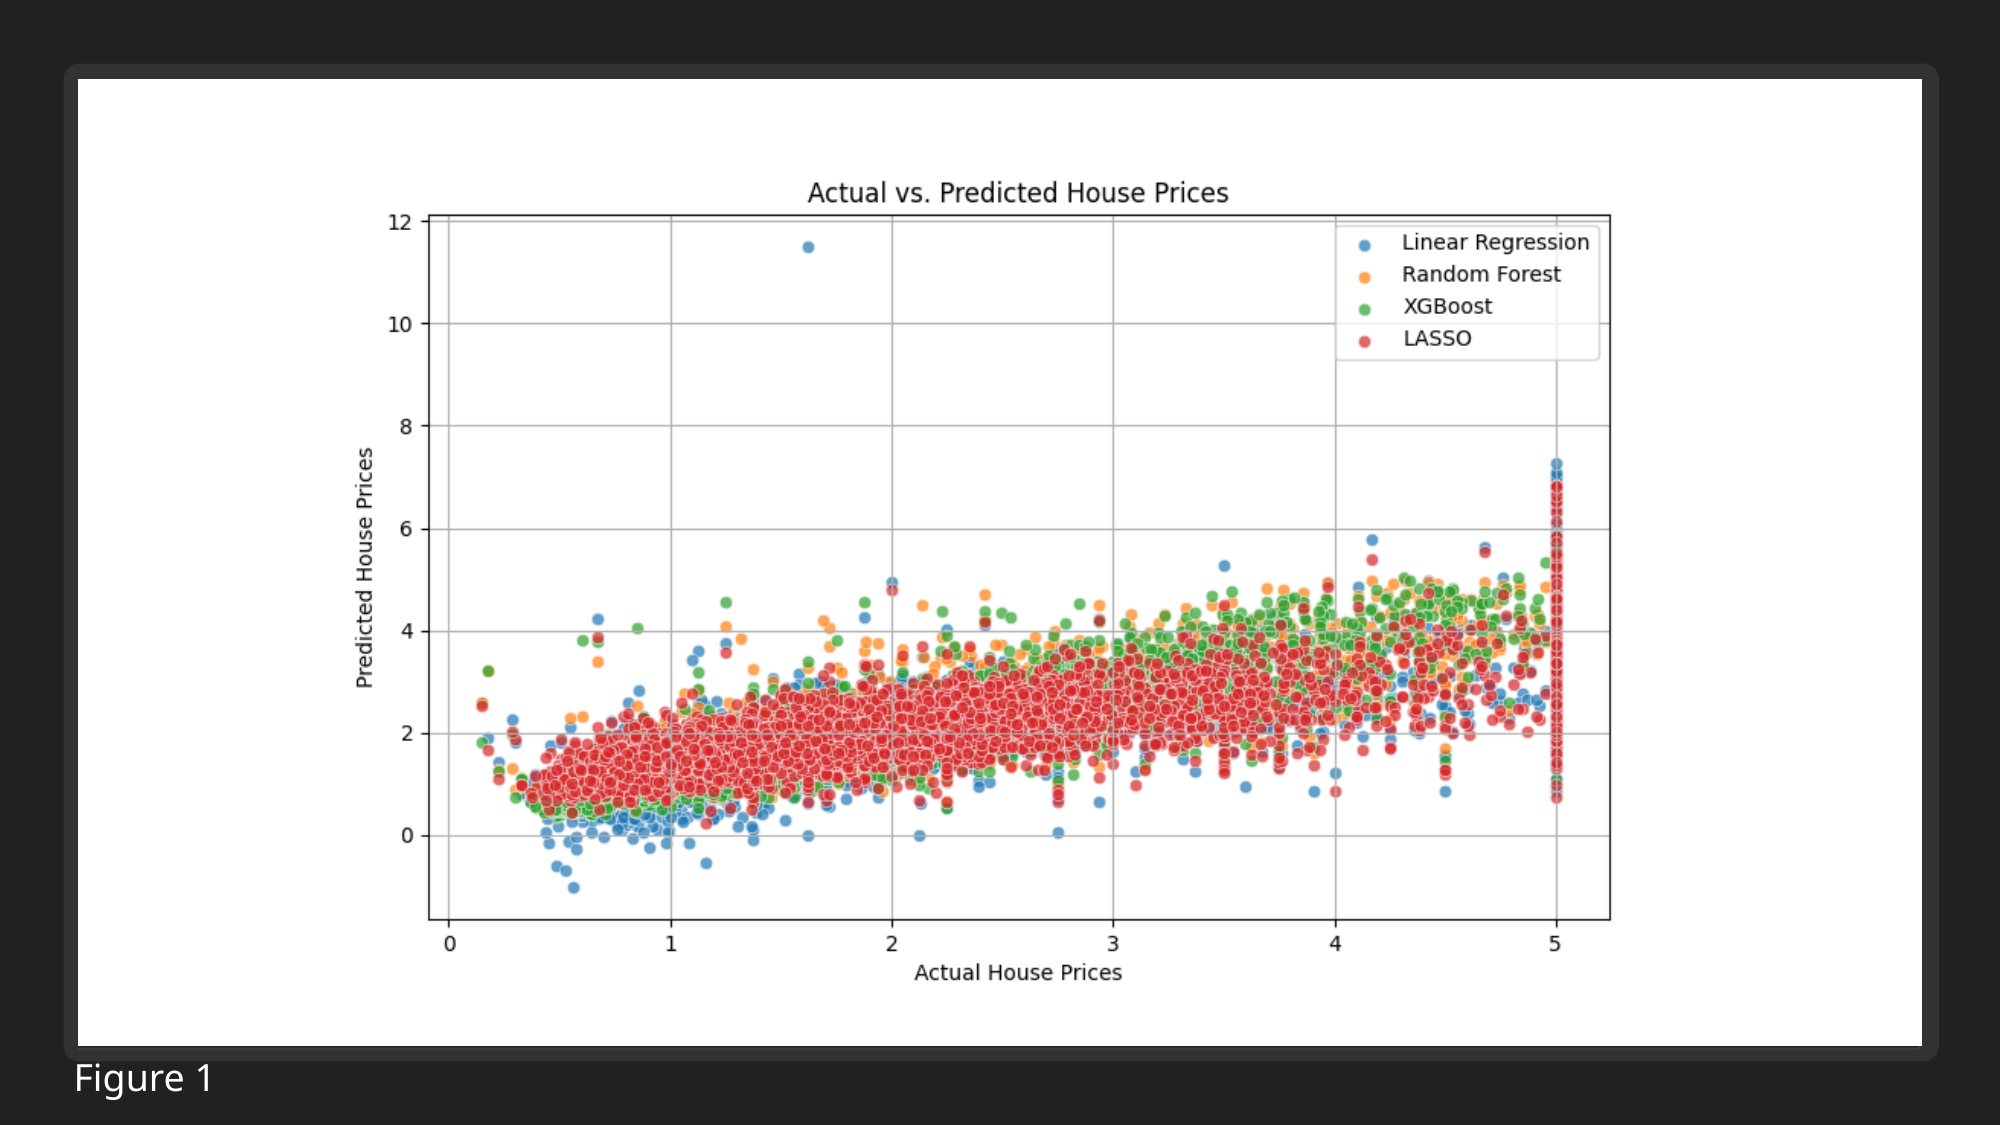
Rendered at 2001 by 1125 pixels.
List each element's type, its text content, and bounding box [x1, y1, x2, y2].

text_box Figure 1​ [58, 1046, 509, 1107]
picture [238, 105, 1762, 1020]
text_box [0, 0, 2000, 1125]
